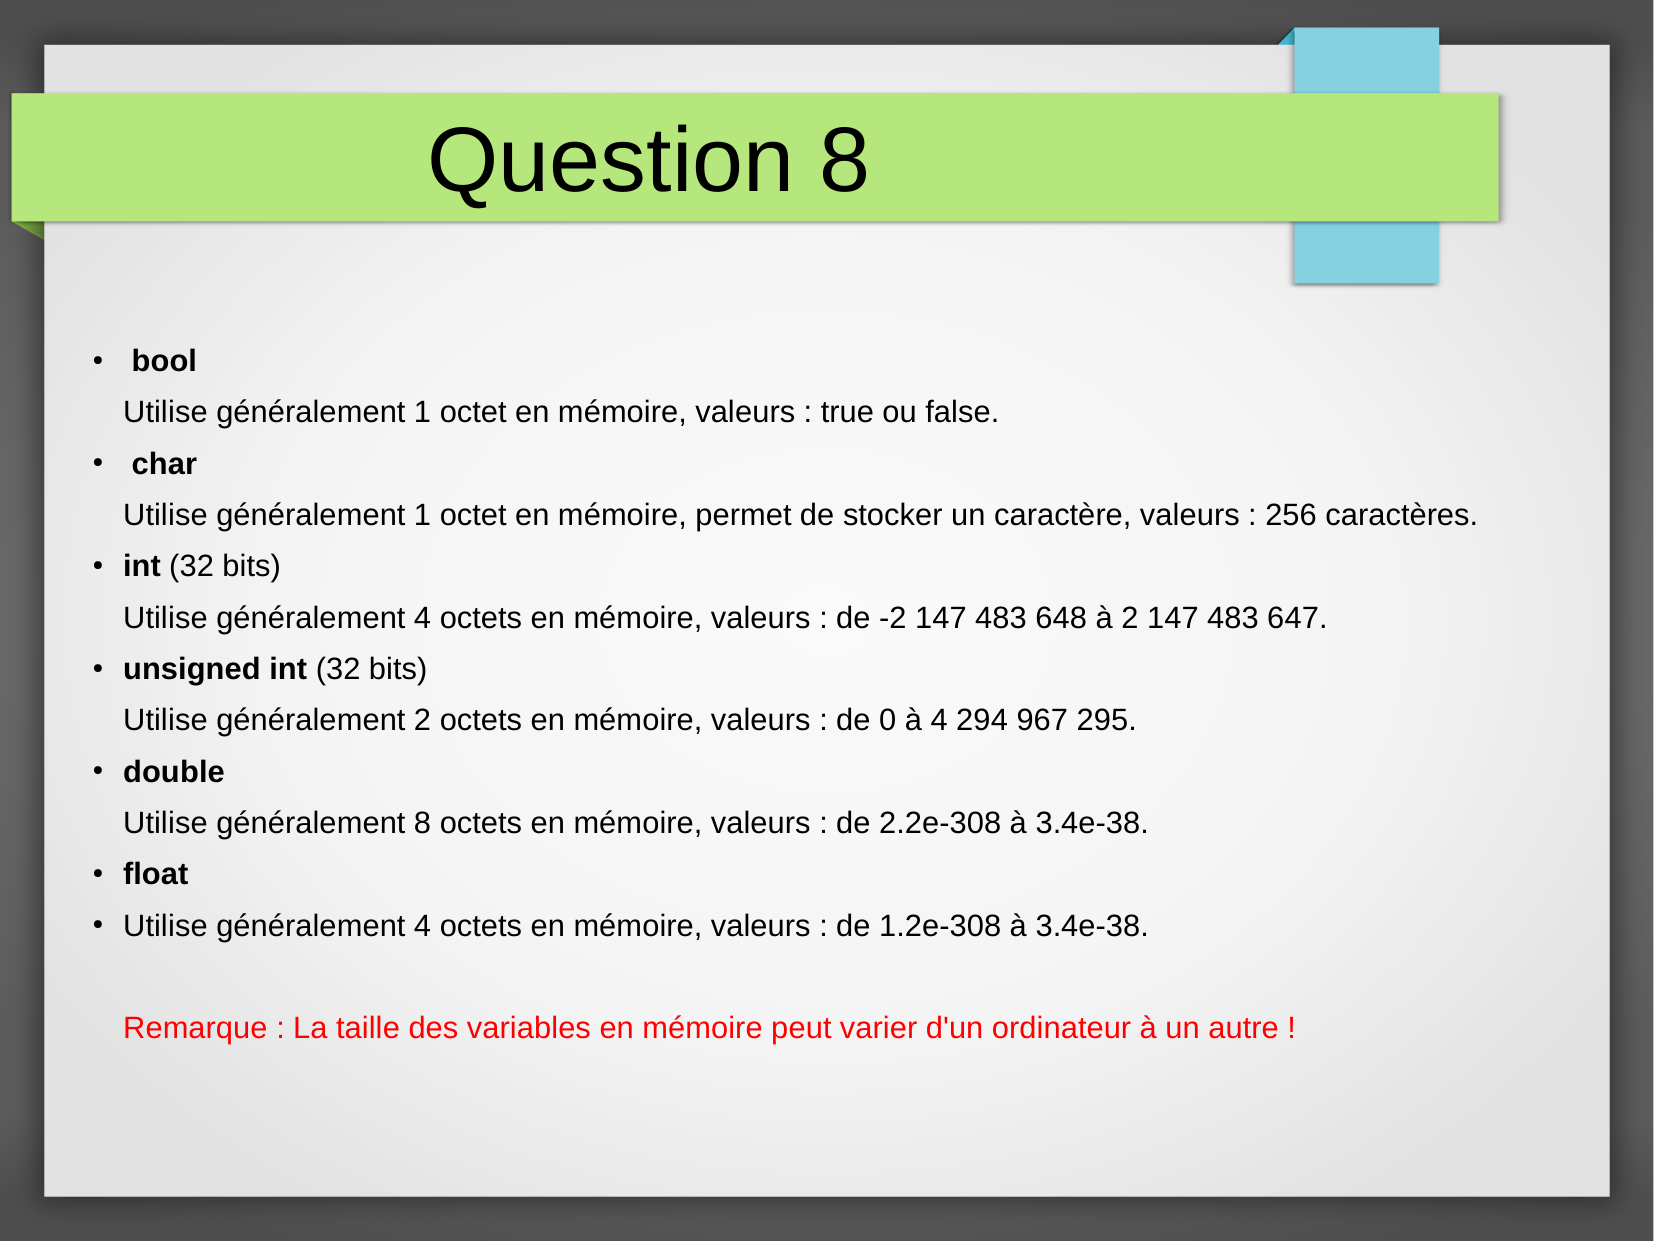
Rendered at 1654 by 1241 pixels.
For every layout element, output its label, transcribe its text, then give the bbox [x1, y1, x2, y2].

title Question 8 [70, 106, 1229, 213]
list bool Utilise généralement 1 octet en mémoire, valeurs : true ou false. char Utilise généralement 1 octet en mémoire, permet de stocker un caractère, valeurs : 256 caractères. int (32 bits) Utilise généralement 4 octets en mémoire, valeurs : de -2 147 483 648 à 2 147 483 647. unsigned int (32 bits) Utilise généralement 2 octets en mémoire, valeurs : de 0 à 4 294 967 295. double Utilise généralement 8 octets en mémoire, valeurs : de 2.2e-308 à 3.4e-38. float Utilise généralement 4 octets en mémoire, valeurs : de 1.2e-308 à 3.4e-38. Remarque : La taille des variables en mémoire peut varier d'un ordinateur à un autre ! [82, 343, 1538, 1063]
picture [0, 0, 1654, 1241]
